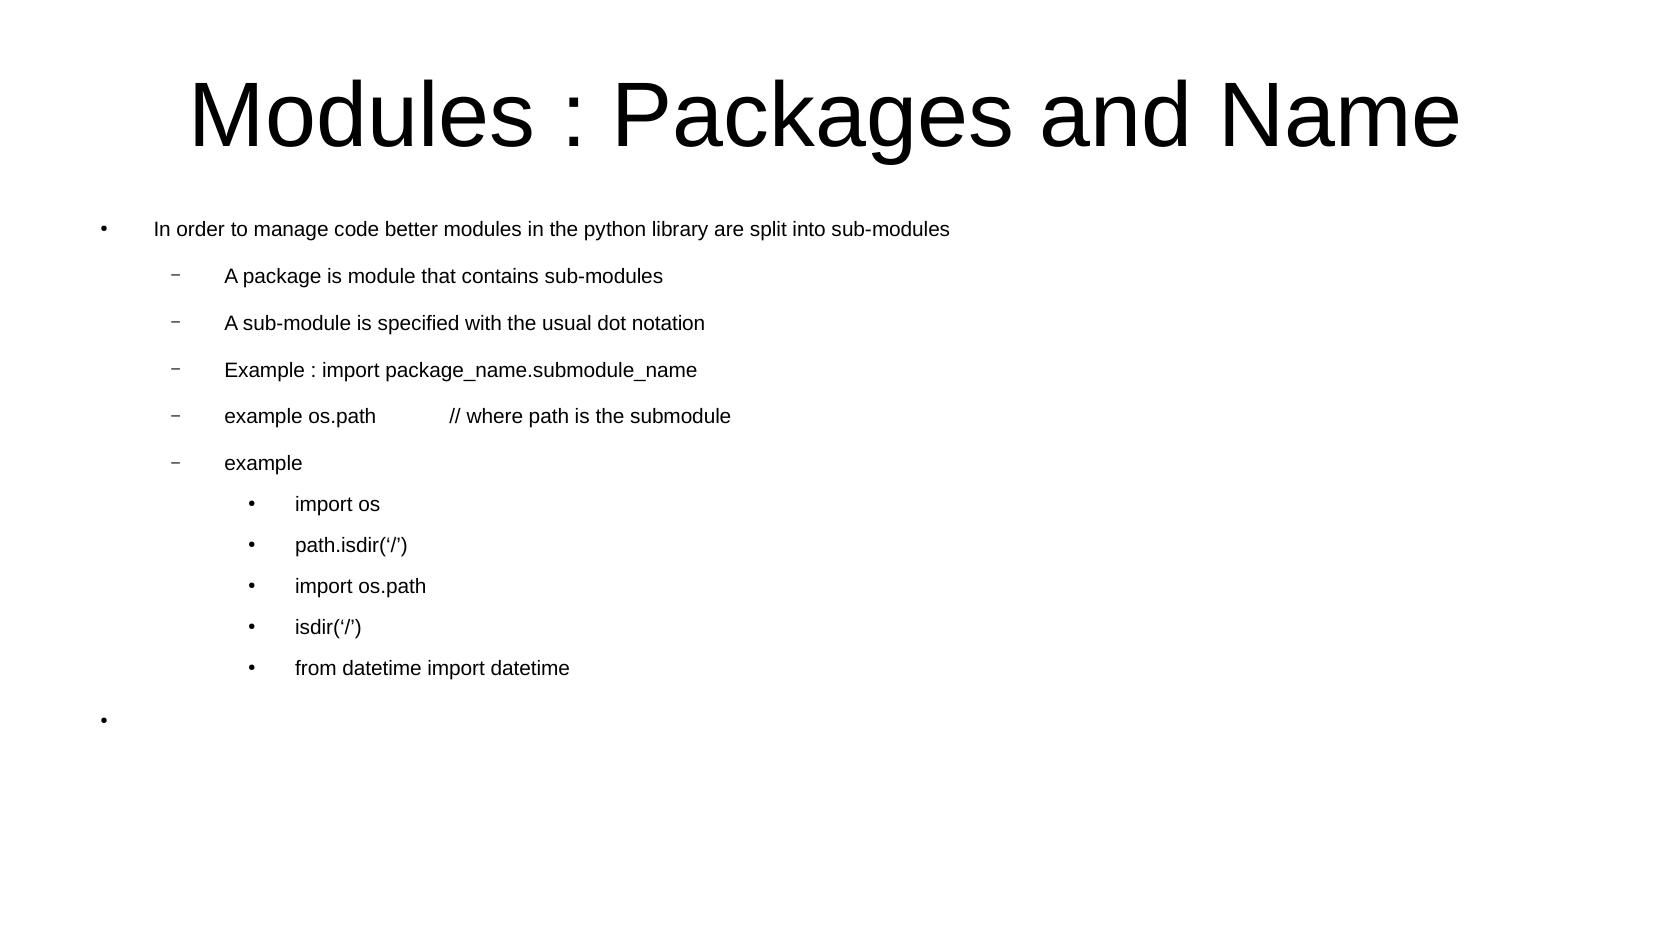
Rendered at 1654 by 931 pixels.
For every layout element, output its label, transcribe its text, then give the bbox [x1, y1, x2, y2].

title Modules : Packages and Name [82, 37, 1571, 193]
list In order to manage code better modules in the python library are split into sub-modules A package is module that contains sub-modules A sub-module is specified with the usual dot notation Example : import package_name.submodule_name example os.path // where path is the submodule example import os path.isdir(‘/’) import os.path isdir(‘/’) from datetime import datetime [82, 217, 1571, 916]
